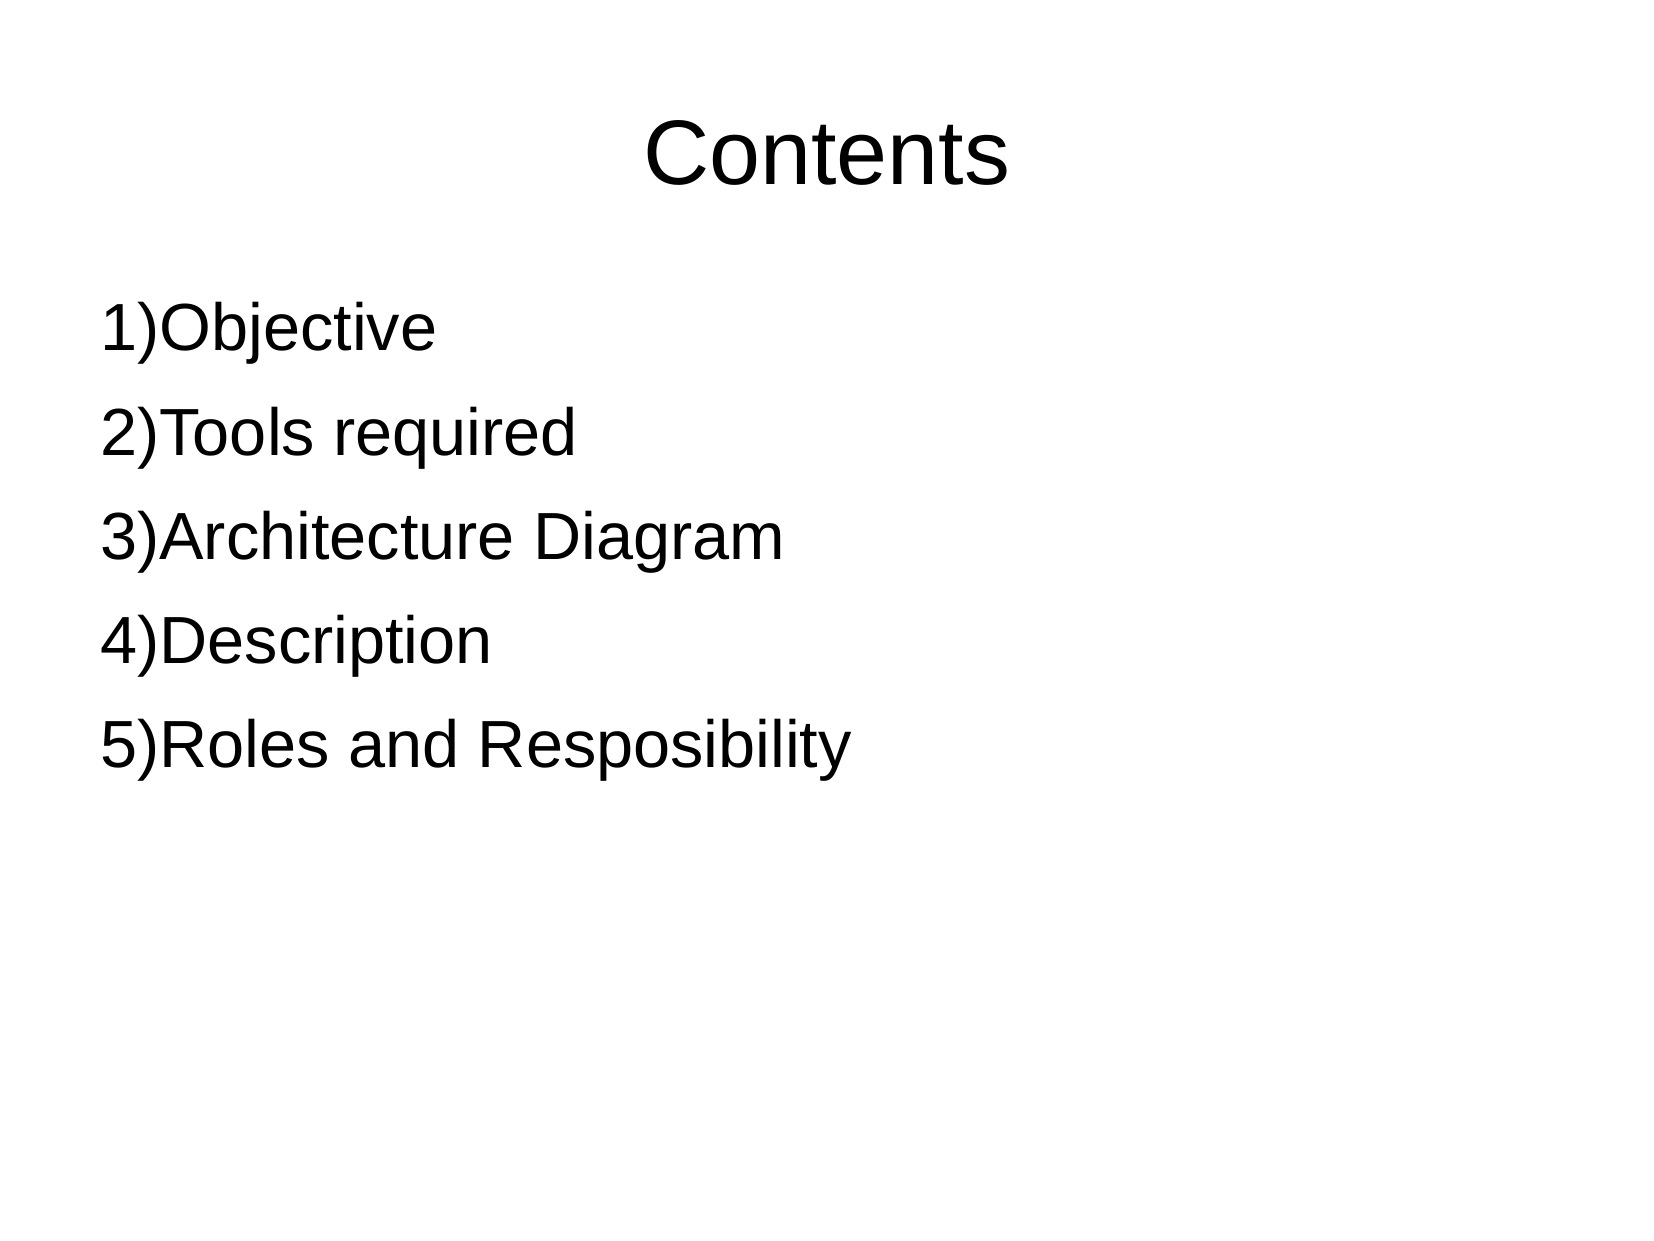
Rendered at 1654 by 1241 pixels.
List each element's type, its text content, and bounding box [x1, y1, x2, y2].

list Objective Tools required Architecture Diagram Description Roles and Resposibility [82, 290, 1571, 1010]
title Contents [82, 49, 1571, 257]
